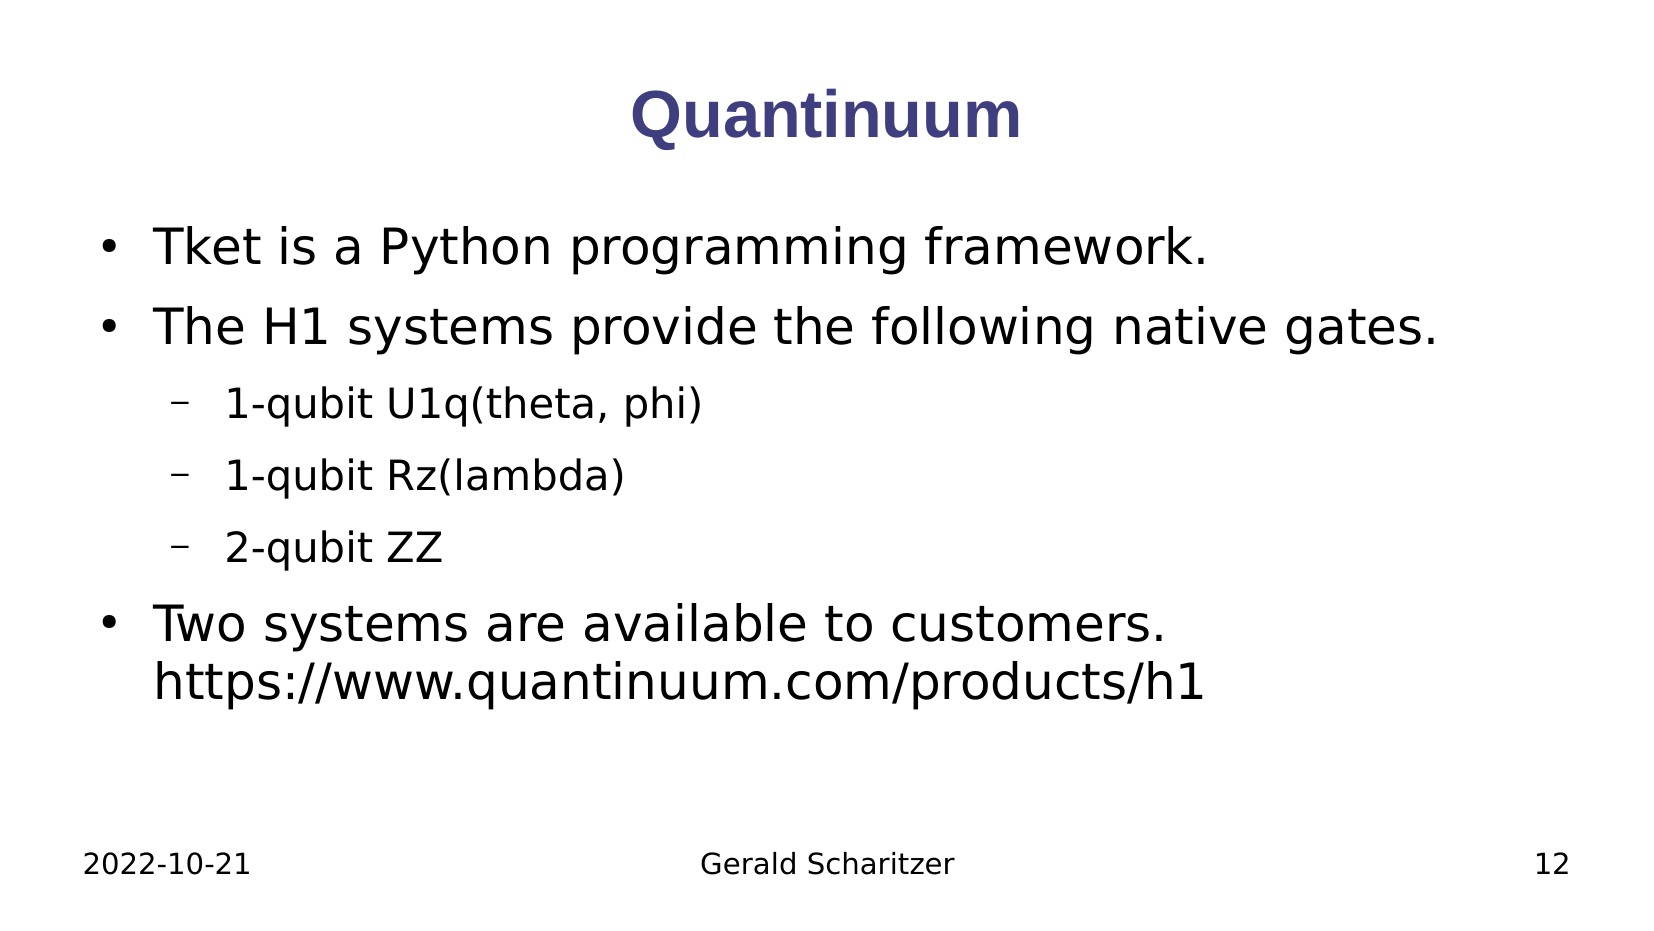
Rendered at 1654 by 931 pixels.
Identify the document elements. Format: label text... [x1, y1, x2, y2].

list Tket is a Python programming framework. The H1 systems provide the following native gates. 1-qubit U1q(theta, phi) 1-qubit Rz(lambda) 2-qubit ZZ Two systems are available to customers. https://www.quantinuum.com/products/h1 [82, 217, 1571, 758]
title Quantinuum [82, 37, 1571, 193]
